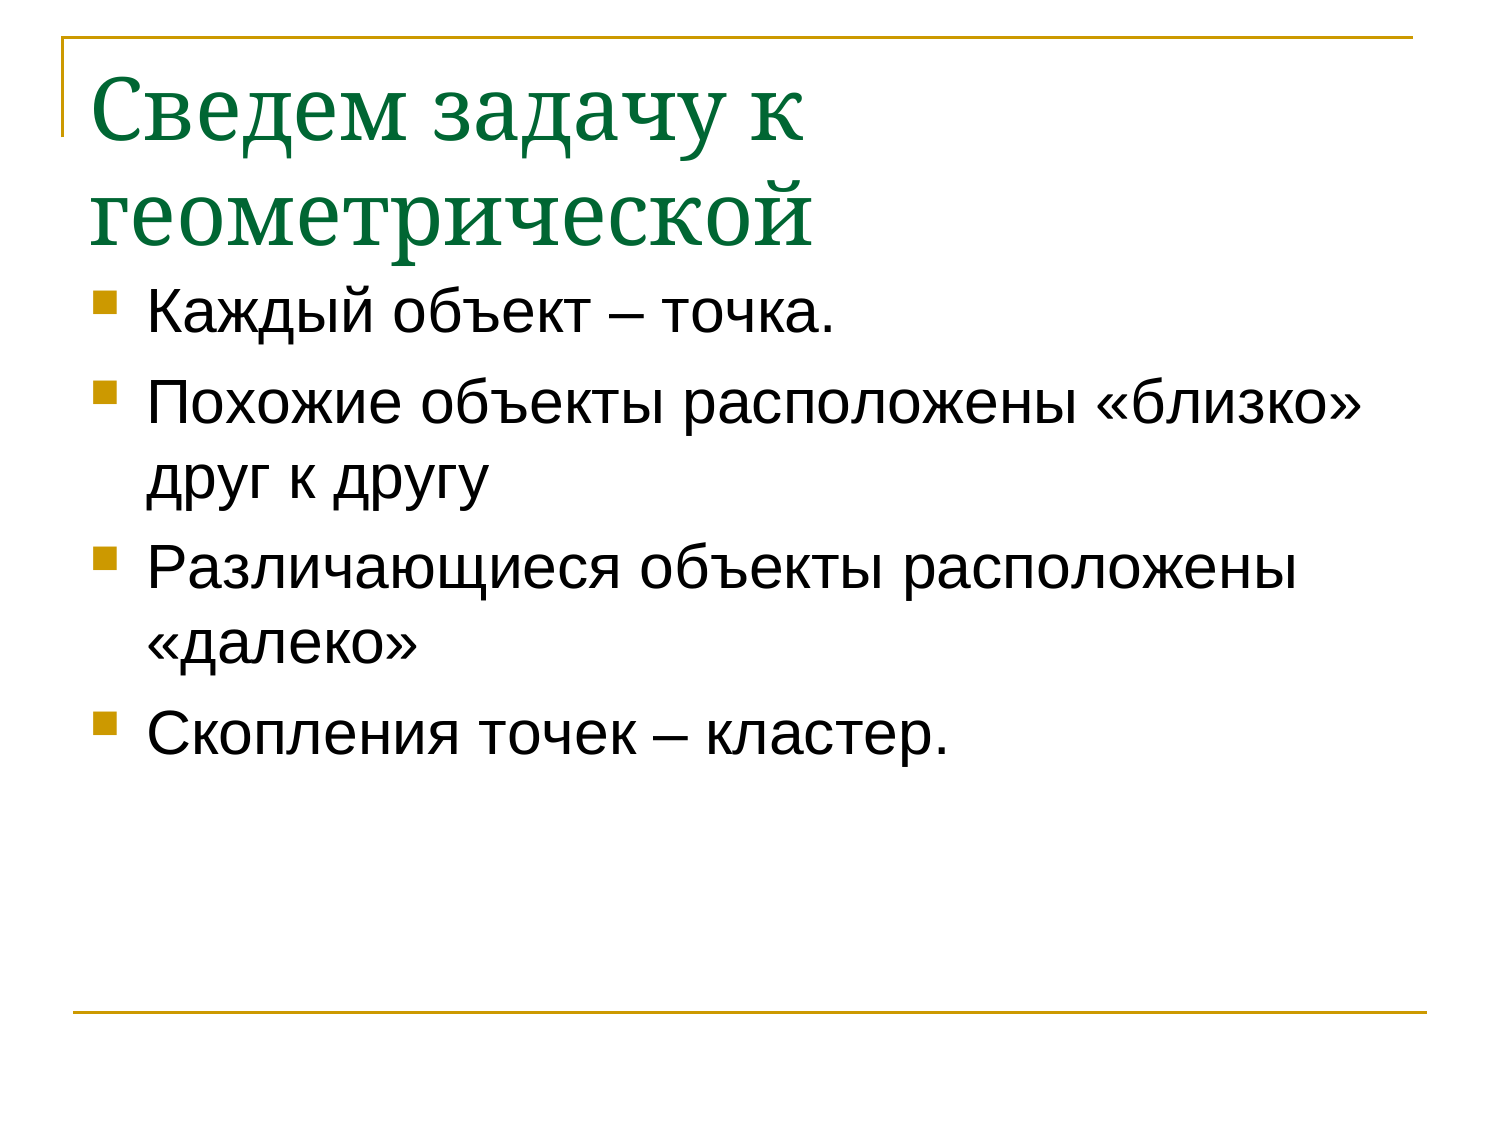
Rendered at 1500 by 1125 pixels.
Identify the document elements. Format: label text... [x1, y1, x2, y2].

list Каждый объект – точка. Похожие объекты расположены «близко» друг к другу Различающиеся объекты расположены «далеко» Скопления точек – кластер. [75, 262, 1426, 1006]
title Сведем задачу к геометрической [75, 45, 1426, 233]
